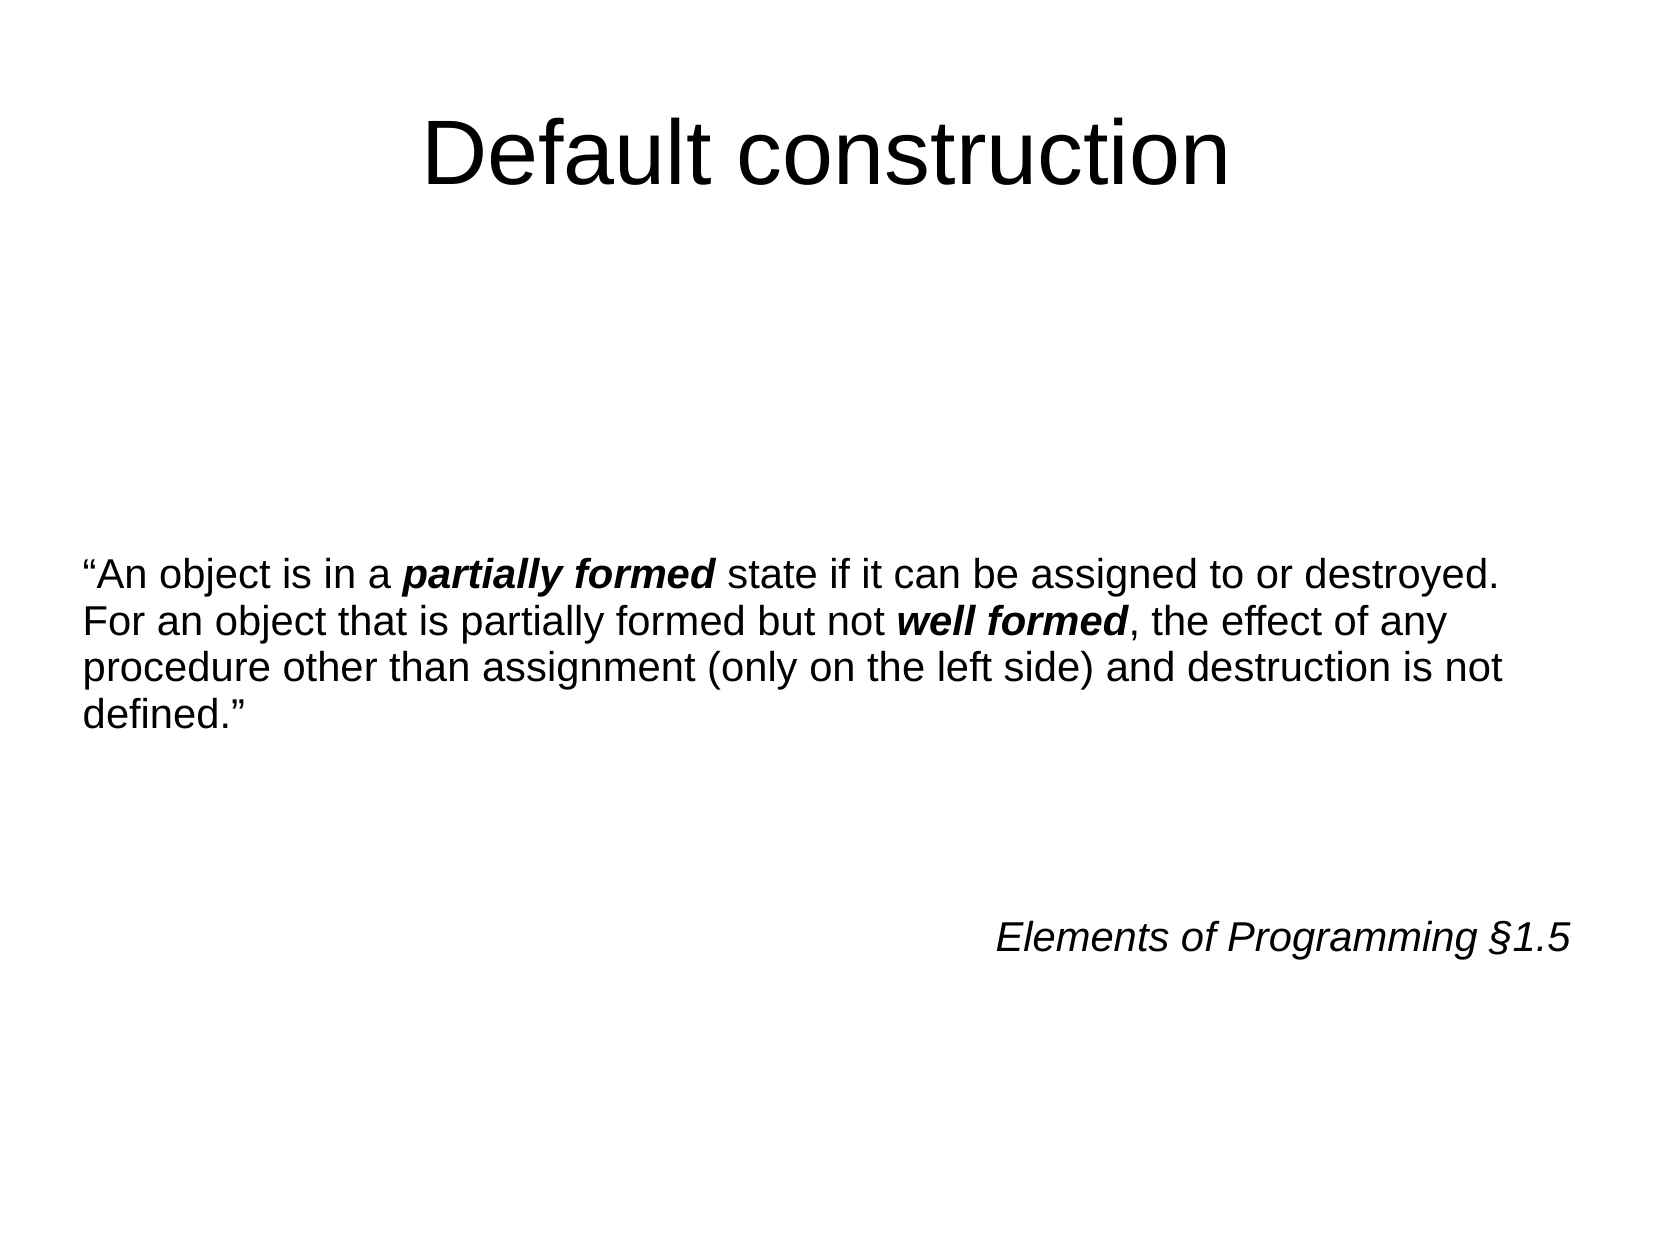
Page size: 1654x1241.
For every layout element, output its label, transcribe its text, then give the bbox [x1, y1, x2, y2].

title Default construction [82, 49, 1571, 257]
text_box Elements of Programming §1.5 [82, 870, 1571, 1004]
subtitle “An object is in a partially formed state if it can be assigned to or destroyed. For an object that is partially formed but not well formed, the effect of any procedure other than assignment (only on the left side) and destruction is not defined.” [82, 284, 1571, 870]
